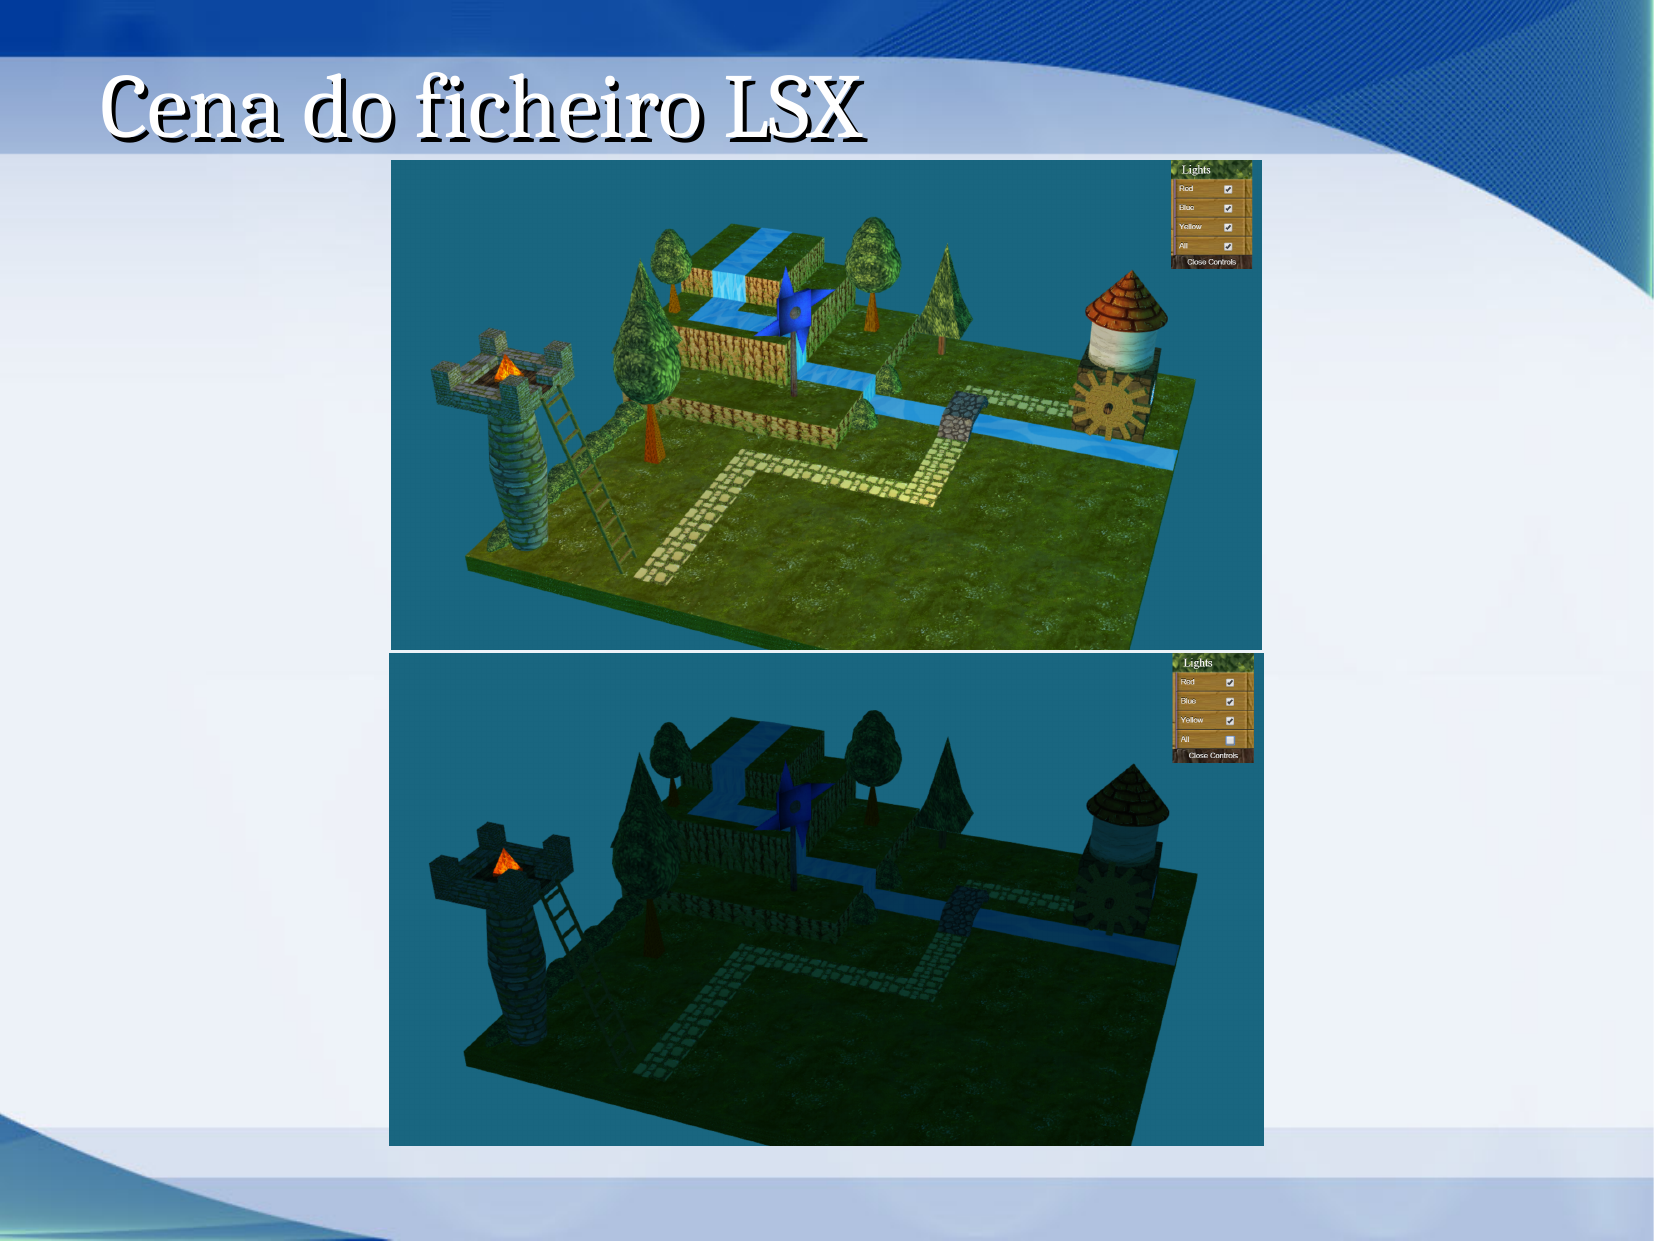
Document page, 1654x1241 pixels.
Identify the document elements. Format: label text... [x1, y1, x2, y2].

picture [0, 0, 1654, 1241]
title Cena do ficheiro LSX [100, 54, 1010, 162]
